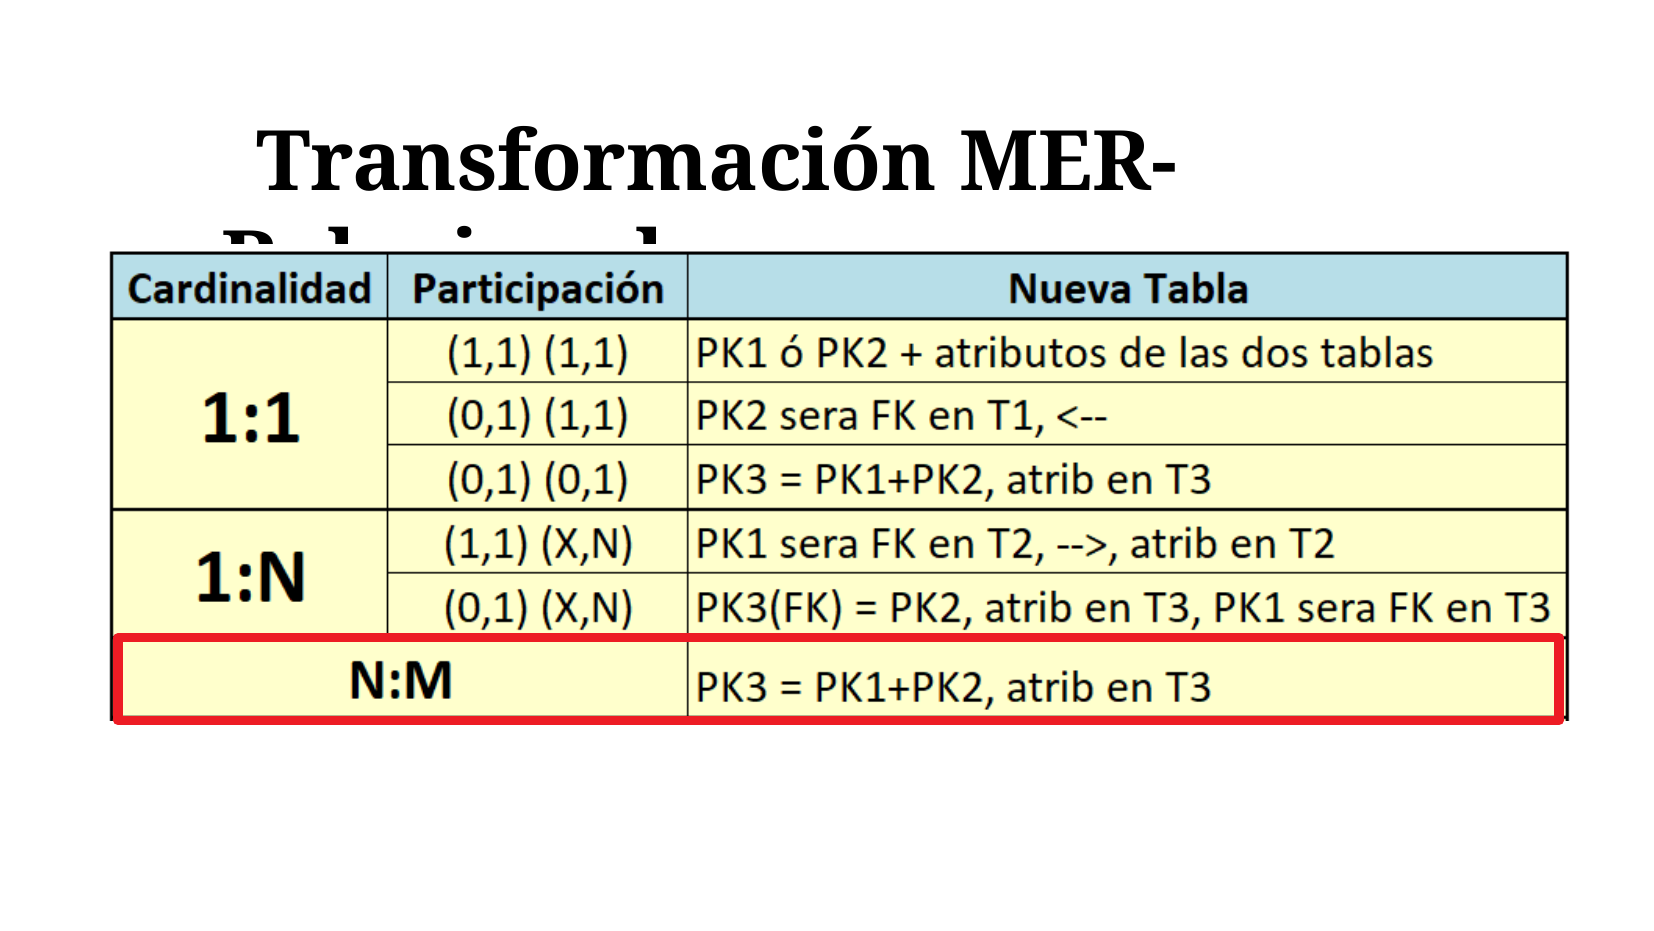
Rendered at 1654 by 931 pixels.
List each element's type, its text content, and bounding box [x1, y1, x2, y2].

picture [104, 244, 1577, 721]
picture [123, 642, 1554, 716]
text_box Transformación MER-Relacional [161, 99, 1607, 843]
